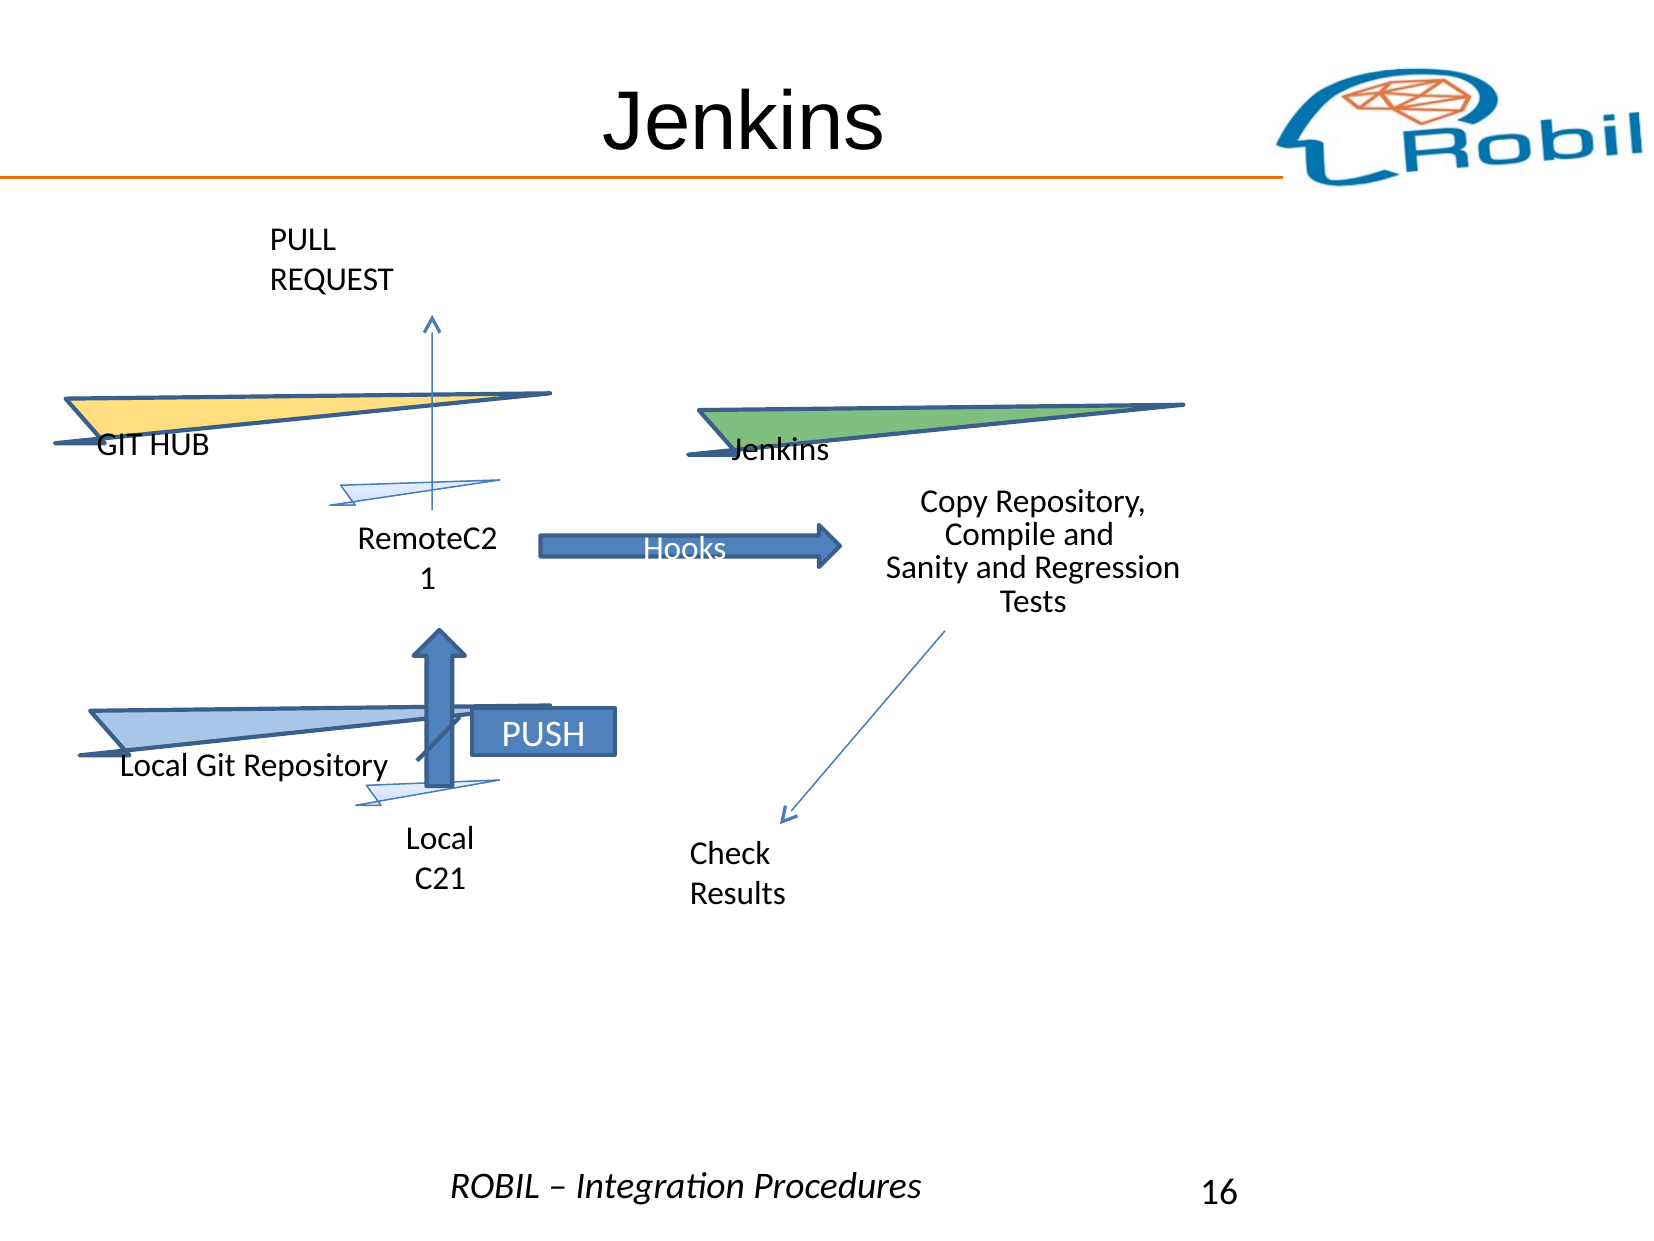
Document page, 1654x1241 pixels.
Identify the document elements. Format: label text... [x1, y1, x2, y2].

text_box Jenkins [0, 65, 1488, 166]
text_box [65, 394, 431, 424]
text_box PUSH [472, 708, 615, 755]
text_box Local Git Repository [104, 735, 426, 791]
text_box Check Results [675, 824, 871, 919]
text_box [688, 451, 716, 455]
picture [1269, 49, 1648, 191]
text_box Jenkins [716, 419, 885, 475]
slide_number <number> [1185, 1159, 1571, 1241]
text_box Hooks [685, 545, 694, 557]
text_box Local C21 [355, 780, 500, 806]
text_box RemoteC21 [330, 482, 431, 506]
footer ROBIL – Integration Procedures [435, 1153, 1090, 1240]
text_box Copy Repository, Compile and Sanity and Regression Tests [855, 480, 1212, 649]
text_box [698, 404, 1184, 435]
text_box [54, 440, 81, 444]
text_box RemoteC21 [433, 479, 500, 490]
text_box [79, 752, 104, 756]
text_box [90, 629, 551, 787]
text_box Hooks [540, 524, 841, 567]
text_box PULL REQUEST [255, 209, 451, 305]
text_box [433, 393, 551, 406]
text_box Hooks [667, 545, 676, 557]
text_box GIT HUB [81, 414, 250, 470]
